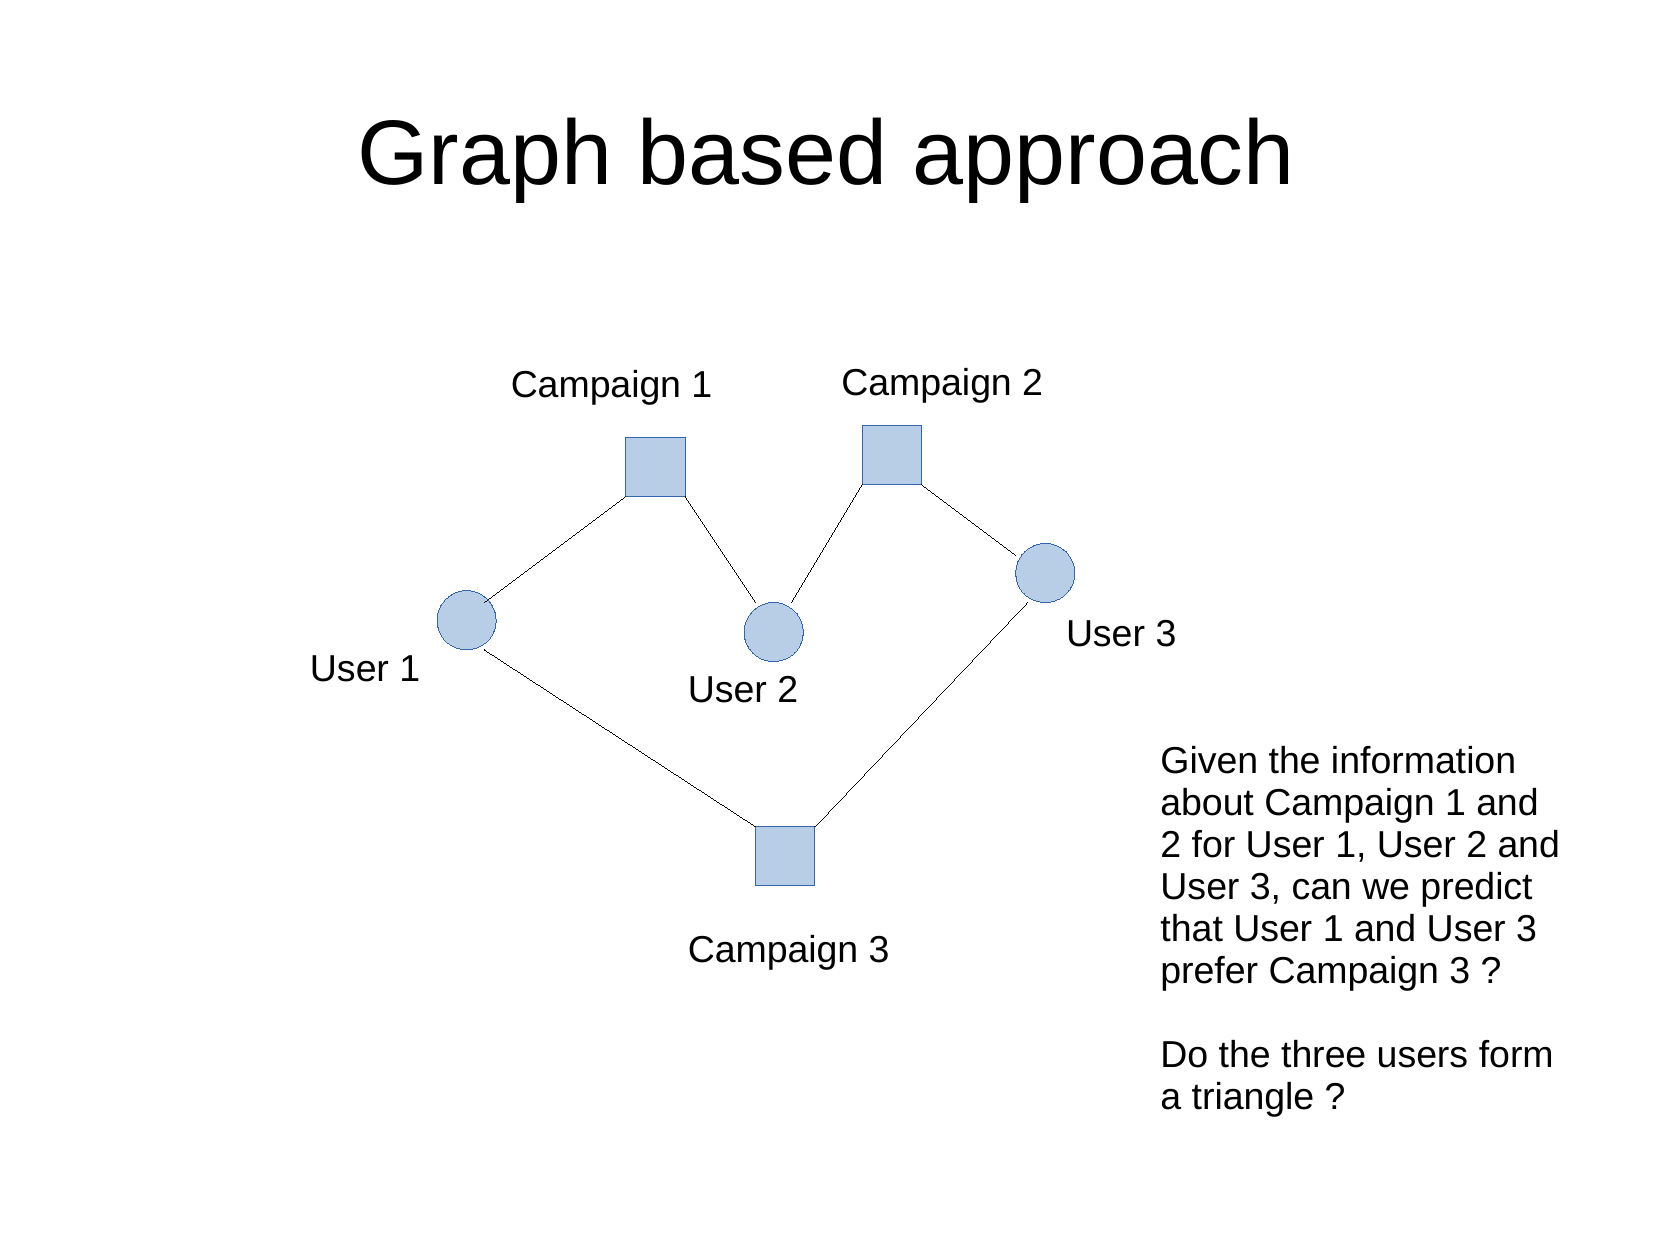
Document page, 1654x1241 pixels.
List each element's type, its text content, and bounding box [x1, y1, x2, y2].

text_box User 1 [295, 639, 438, 697]
text_box [755, 826, 815, 886]
text_box Given the information about Campaign 1 and 2 for User 1, User 2 and User 3, can we predict that User 1 and User 3 prefer Campaign 3 ? Do the three users form a triangle ? [1145, 732, 1583, 1126]
text_box [862, 425, 922, 485]
text_box User 2 [673, 661, 815, 719]
text_box [1015, 543, 1075, 603]
text_box [625, 437, 686, 497]
text_box User 3 [1051, 604, 1193, 662]
text_box [744, 602, 804, 661]
text_box Campaign 2 [826, 354, 1075, 412]
text_box Campaign 1 [496, 356, 745, 414]
title Graph based approach [82, 49, 1571, 257]
text_box [437, 590, 497, 650]
text_box Campaign 3 [673, 921, 922, 979]
